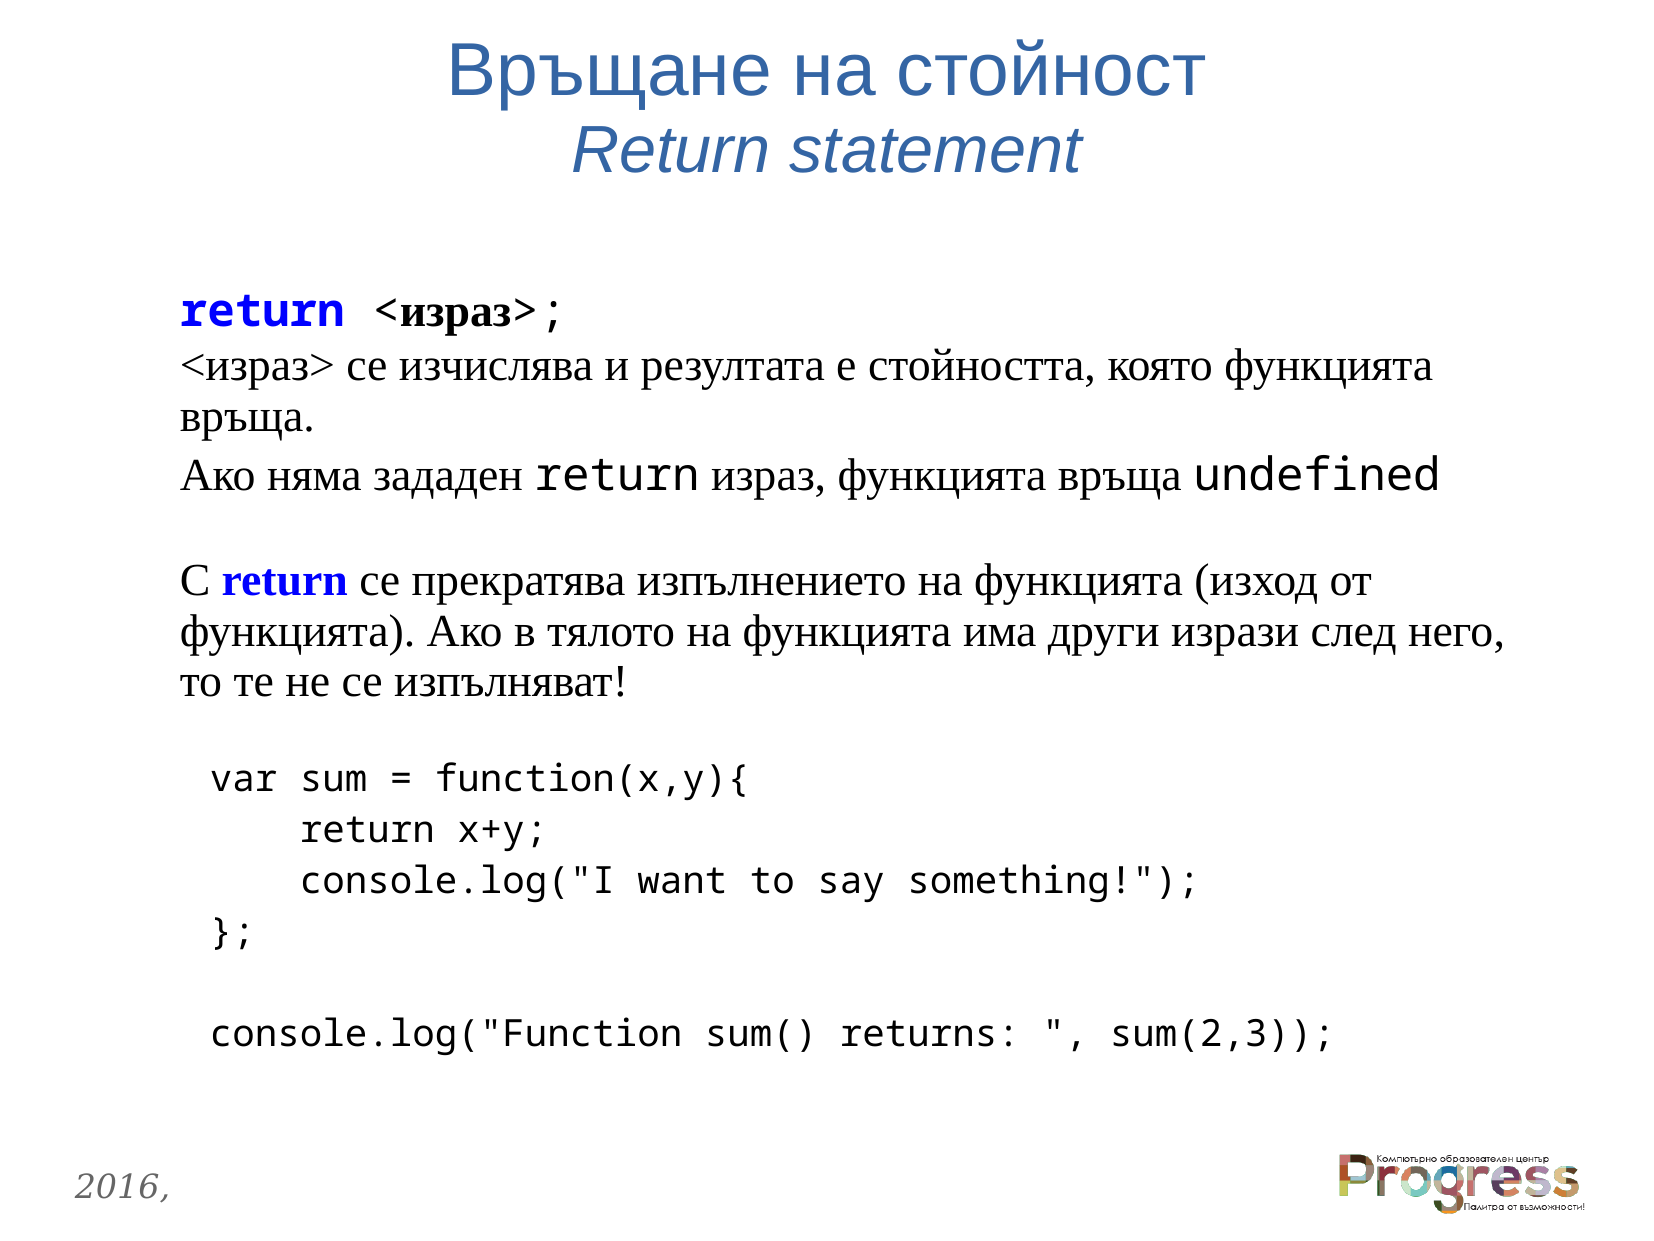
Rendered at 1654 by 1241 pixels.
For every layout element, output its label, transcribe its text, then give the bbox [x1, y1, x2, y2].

text_box var sum = function(x,y){ return x+y; console.log("I want to say something!"); }; console.log("Function sum() returns: ", sum(2,3)); [195, 744, 1456, 1036]
title Връщане на стойност Return statement [82, 27, 1571, 187]
picture [1339, 1153, 1591, 1214]
text_box return <израз>; <израз> се изчислява и резултата е стойността, която функцията връща. Ако няма зададен return израз, функцията връща undefined С return се прекратява изпълнението на функцията (изход от функцията). Ако в тялото на функцията има други изрази след него, то те не се изпълняват! [165, 270, 1546, 752]
